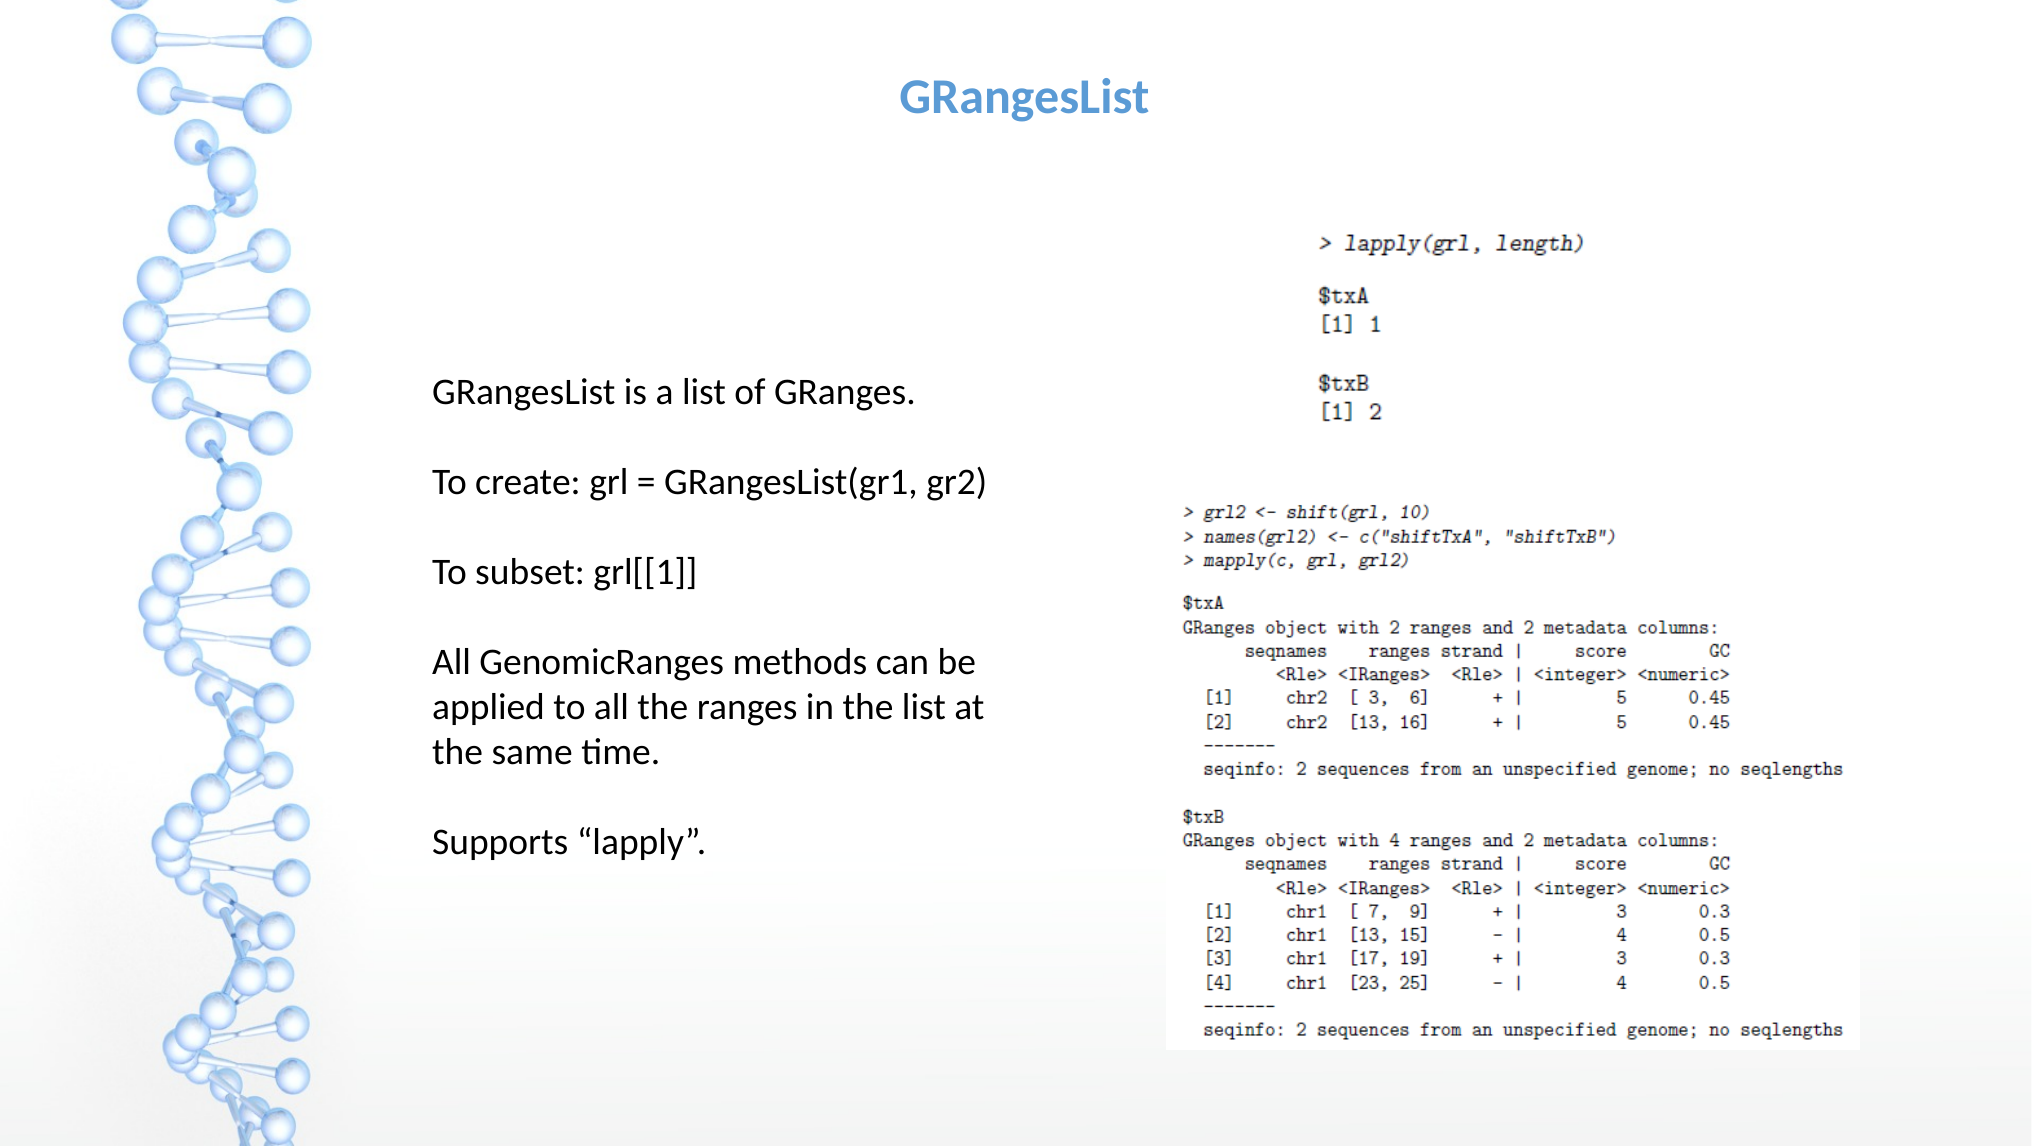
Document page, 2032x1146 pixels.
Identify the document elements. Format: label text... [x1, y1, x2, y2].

picture [1166, 491, 1860, 1050]
text_box GRangesList is a list of GRanges. To create: grl = GRangesList(gr1, gr2) To subset: grl[[1]] All GenomicRanges methods can be applied to all the ranges in the list at the same time. Supports “lapply”. [417, 359, 1026, 875]
picture [1293, 219, 1691, 434]
text_box GRangesList [884, 55, 1261, 132]
